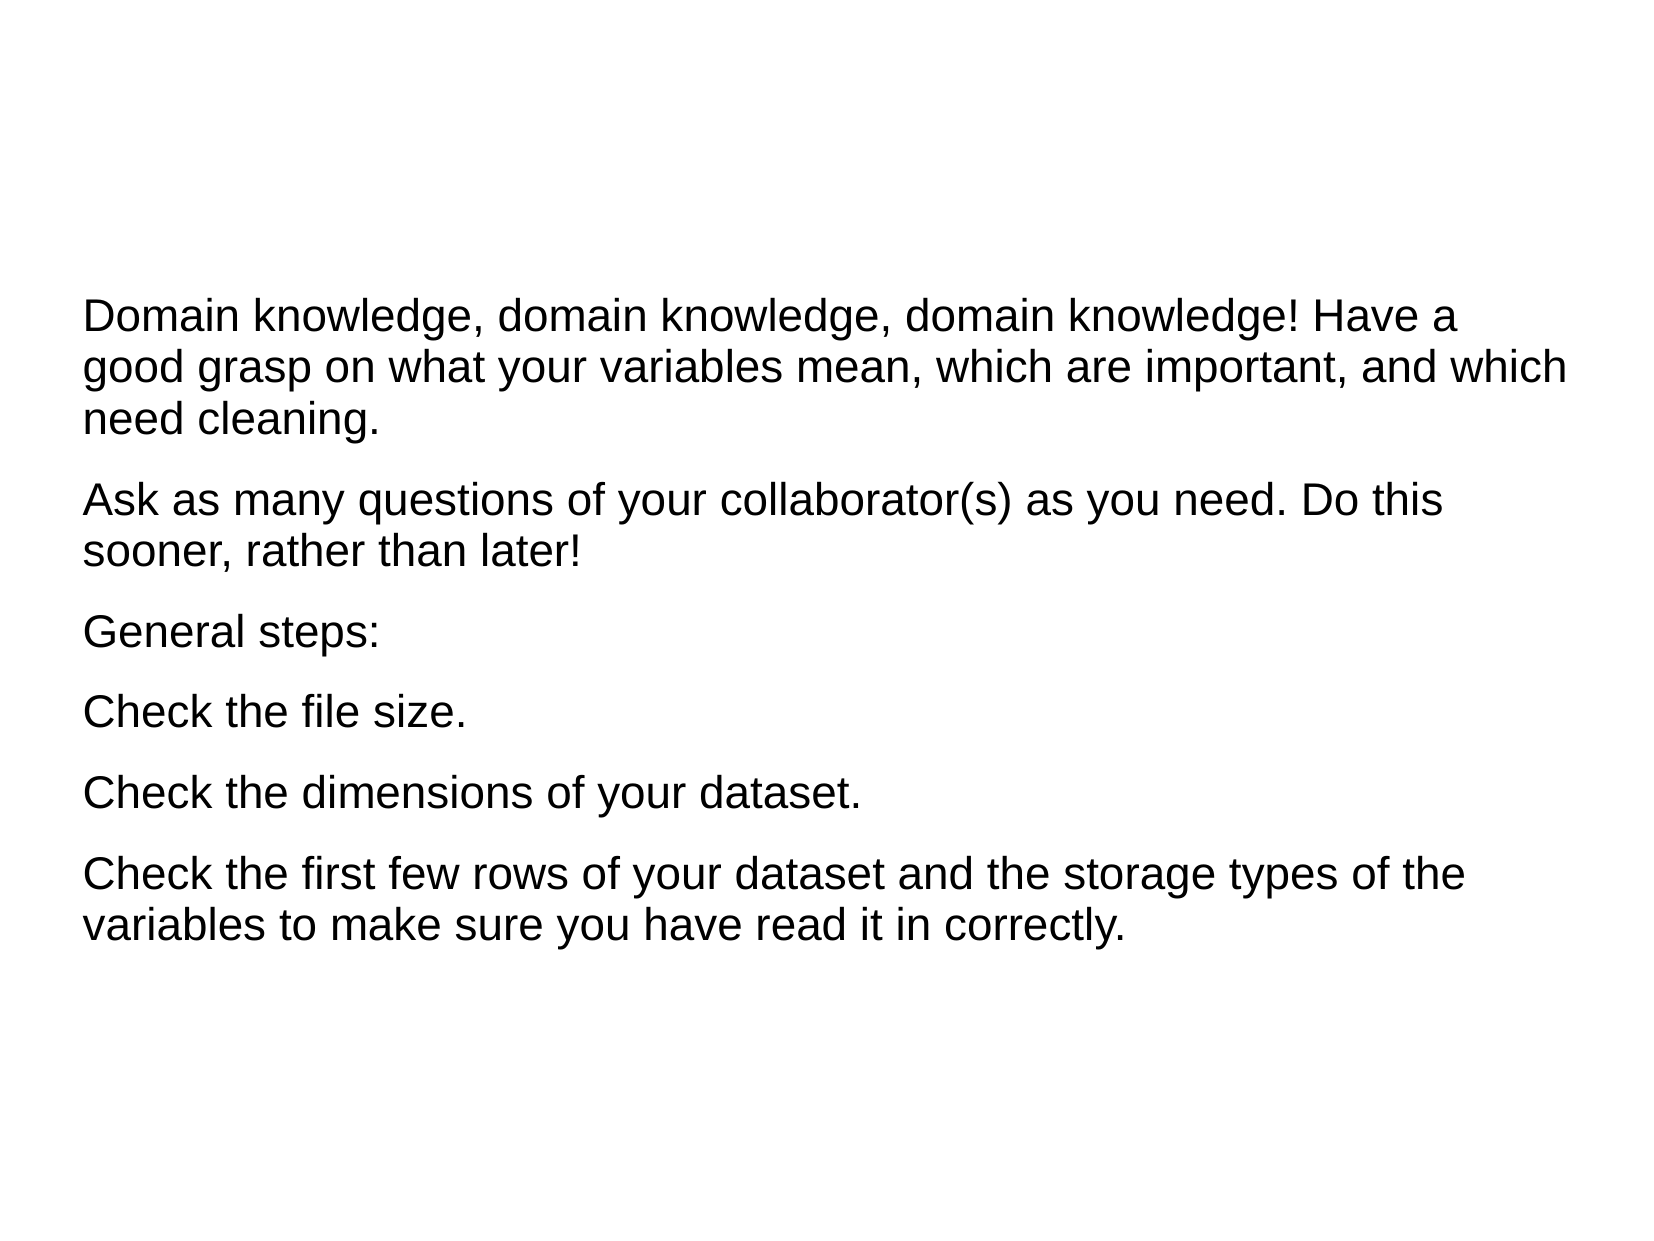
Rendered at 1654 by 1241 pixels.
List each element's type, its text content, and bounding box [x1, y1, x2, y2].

list Domain knowledge, domain knowledge, domain knowledge! Have a good grasp on what your variables mean, which are important, and which need cleaning. Ask as many questions of your collaborator(s) as you need. Do this sooner, rather than later! General steps: Check the file size. Check the dimensions of your dataset. Check the first few rows of your dataset and the storage types of the variables to make sure you have read it in correctly. [82, 290, 1571, 1109]
